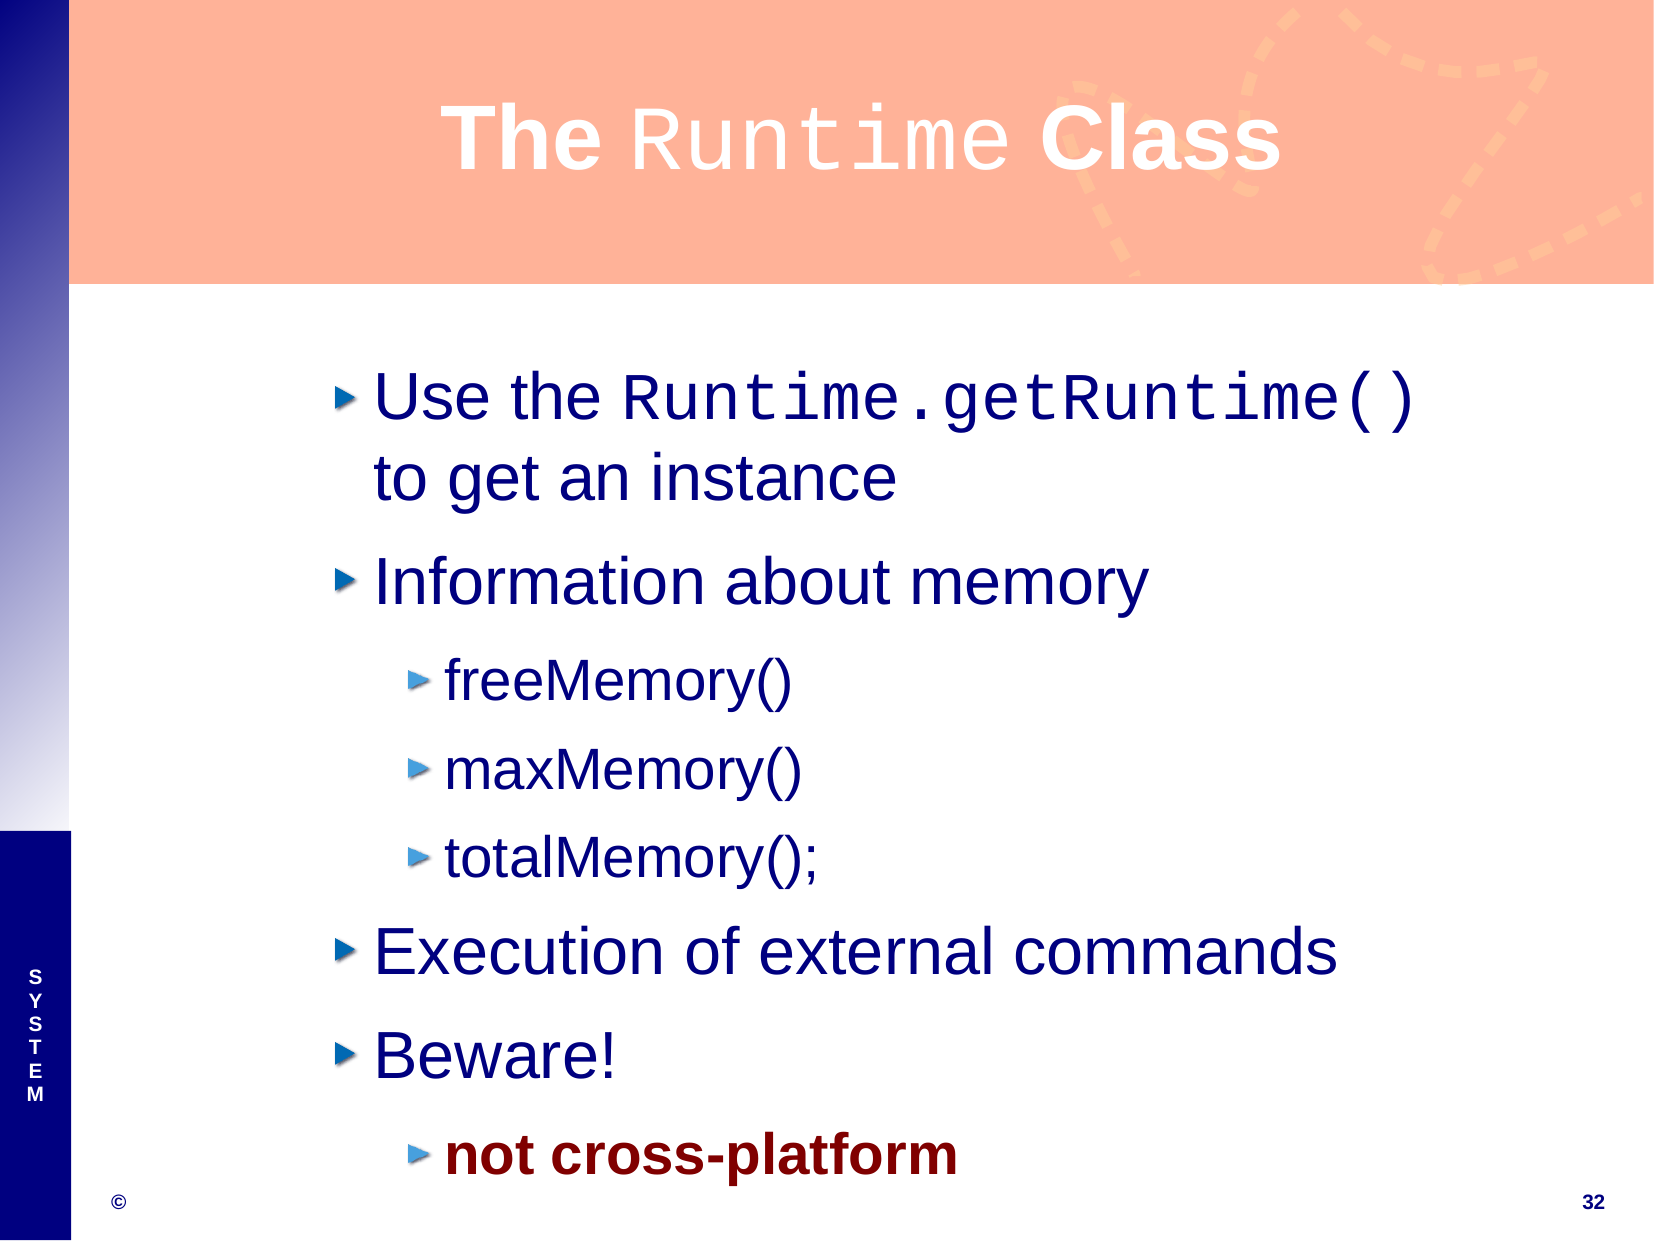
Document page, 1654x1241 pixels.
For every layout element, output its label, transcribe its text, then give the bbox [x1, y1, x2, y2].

text_box S Y S T E M [0, 830, 71, 1241]
title The Runtime Class [70, 37, 1654, 246]
list Use the Runtime.getRuntime() to get an instance Information about memory freeMemory() maxMemory() totalMemory(); Execution of external commands Beware! not cross-platform [302, 358, 1422, 1188]
